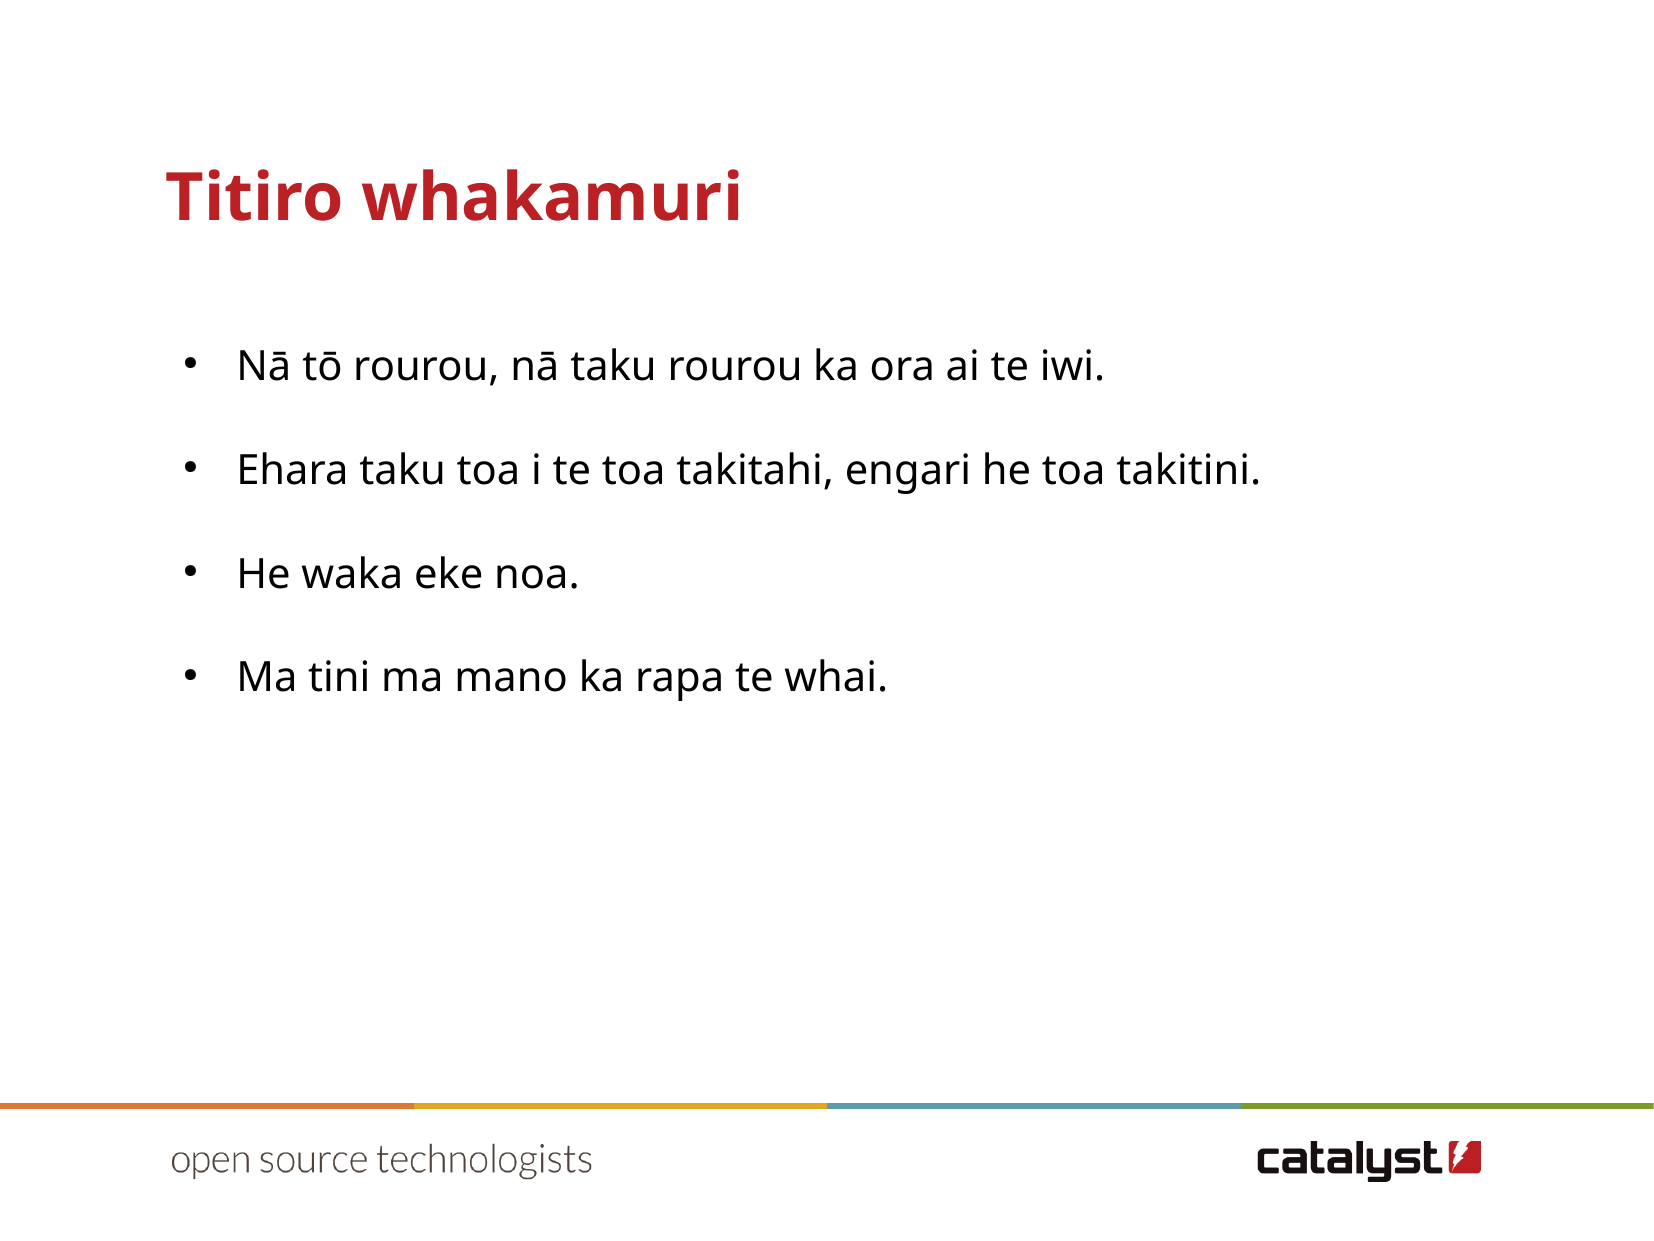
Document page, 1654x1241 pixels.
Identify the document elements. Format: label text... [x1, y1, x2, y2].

title Titiro whakamuri [165, 90, 1489, 298]
picture [0, 1103, 1654, 1182]
list Nā tō rourou, nā taku rourou ka ora ai te iwi. Ehara taku toa i te toa takitahi, engari he toa takitini. He waka eke noa. Ma tini ma mano ka rapa te whai. [165, 307, 1489, 1027]
